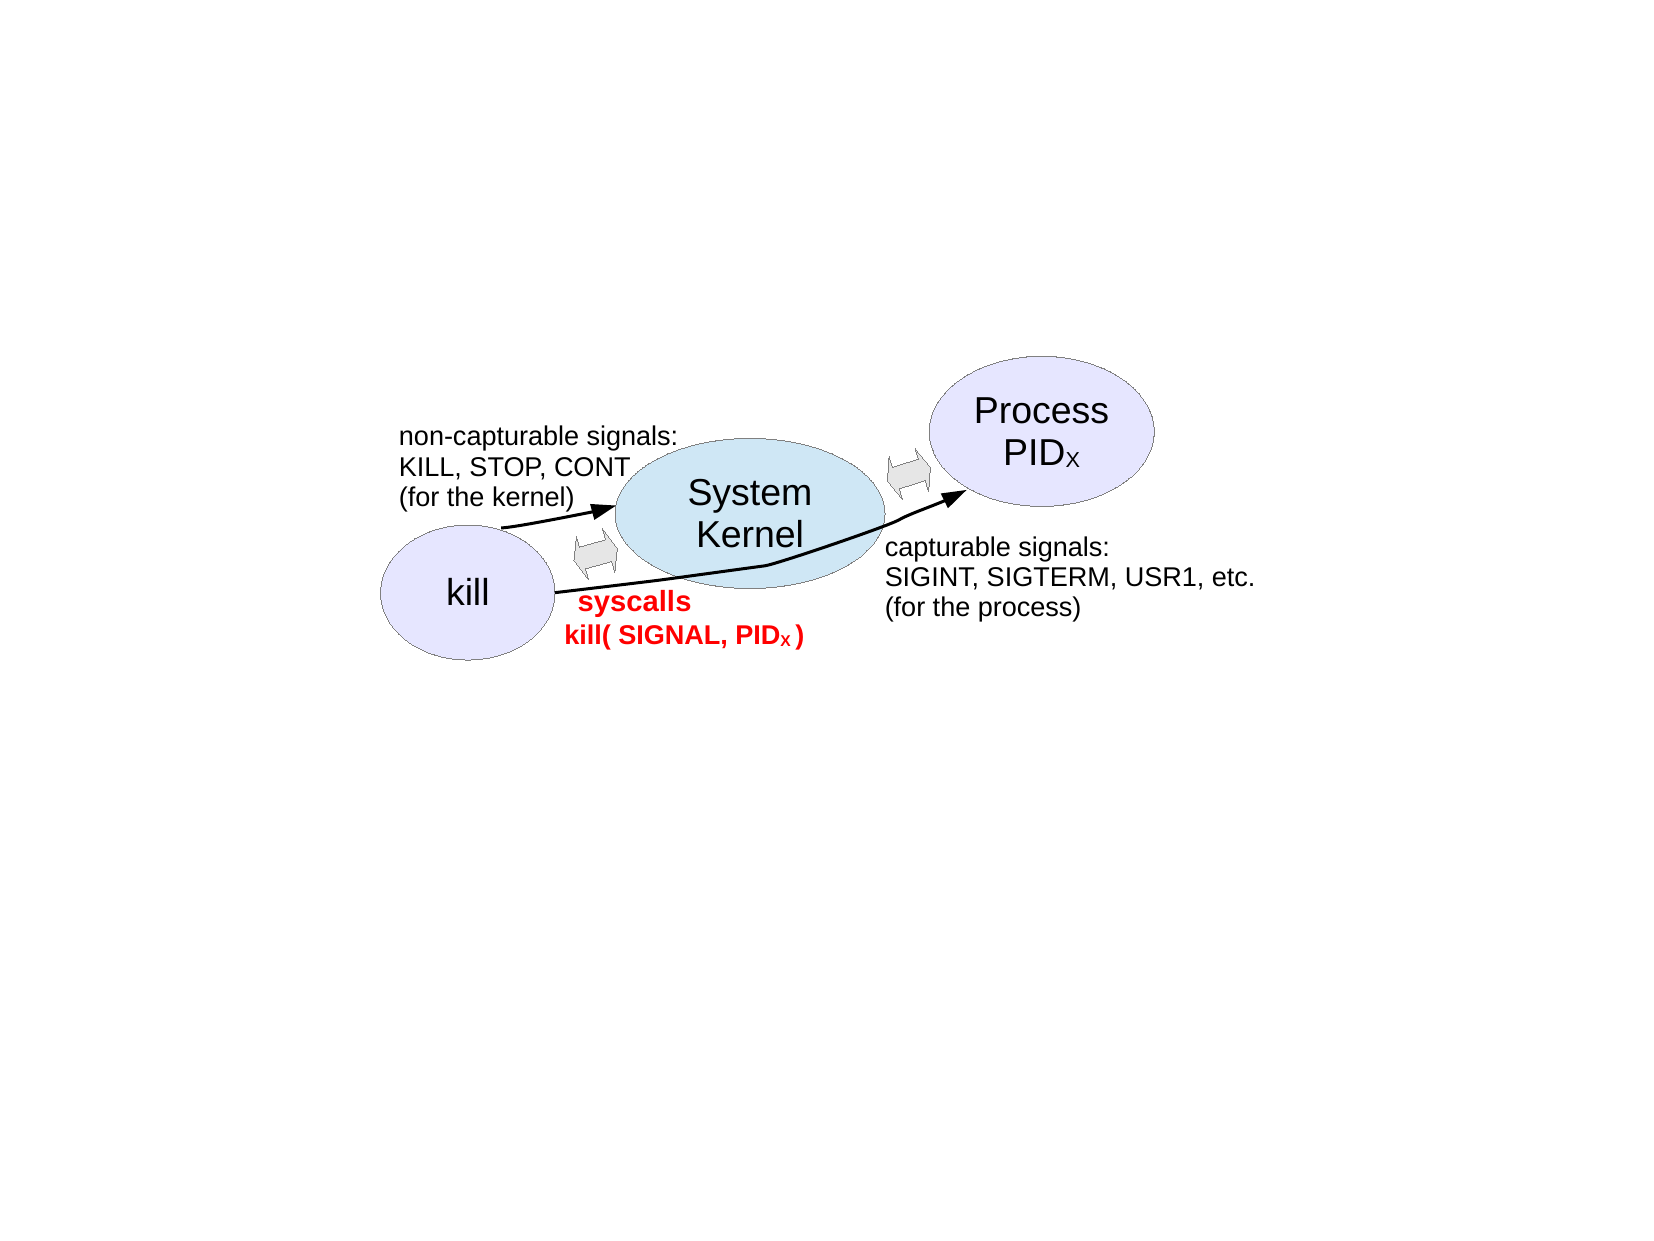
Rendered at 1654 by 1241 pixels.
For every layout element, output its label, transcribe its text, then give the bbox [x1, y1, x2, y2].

text_box syscalls [562, 577, 664, 590]
text_box [887, 448, 931, 500]
text_box capturable signals: SIGINT, SIGTERM, USR1, etc. (for the process) [870, 524, 1271, 631]
text_box System Kernel [702, 534, 870, 589]
text_box kill( SIGNAL, PIDX ) [549, 612, 820, 667]
text_box kill [380, 525, 555, 661]
text_box non-capturable signals: KILL, STOP, CONT (for the kernel) [384, 413, 701, 520]
text_box System Kernel [615, 438, 886, 576]
text_box syscalls [562, 577, 707, 612]
text_box Process PIDX [929, 356, 1155, 507]
text_box [573, 528, 618, 577]
